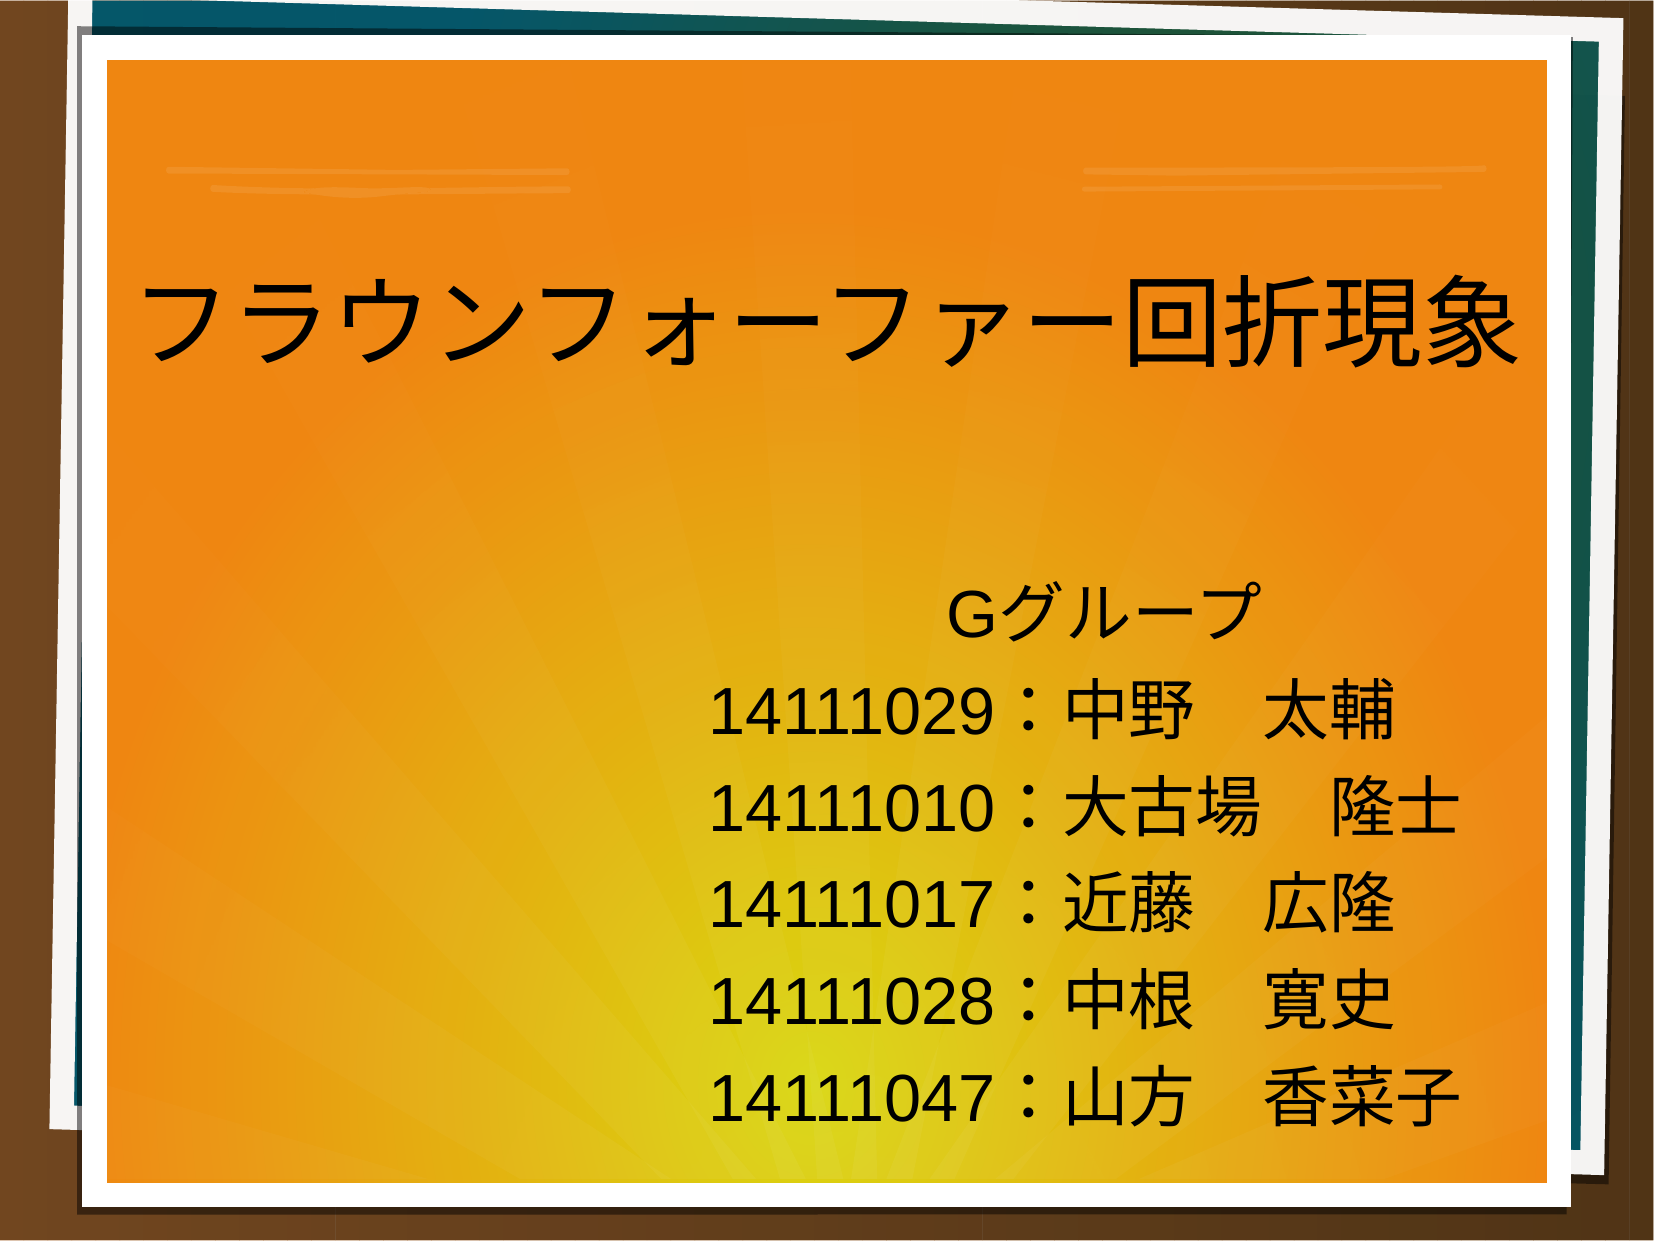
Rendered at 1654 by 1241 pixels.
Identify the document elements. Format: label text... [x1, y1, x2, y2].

title フラウンフォーファー回折現象 [82, 212, 1571, 420]
subtitle Gグループ 14111029：中野 太輔 14111010：大古場 隆士 14111017：近藤 広隆 14111028：中根 寛史 14111047：山方 香菜子 [708, 484, 1501, 1217]
